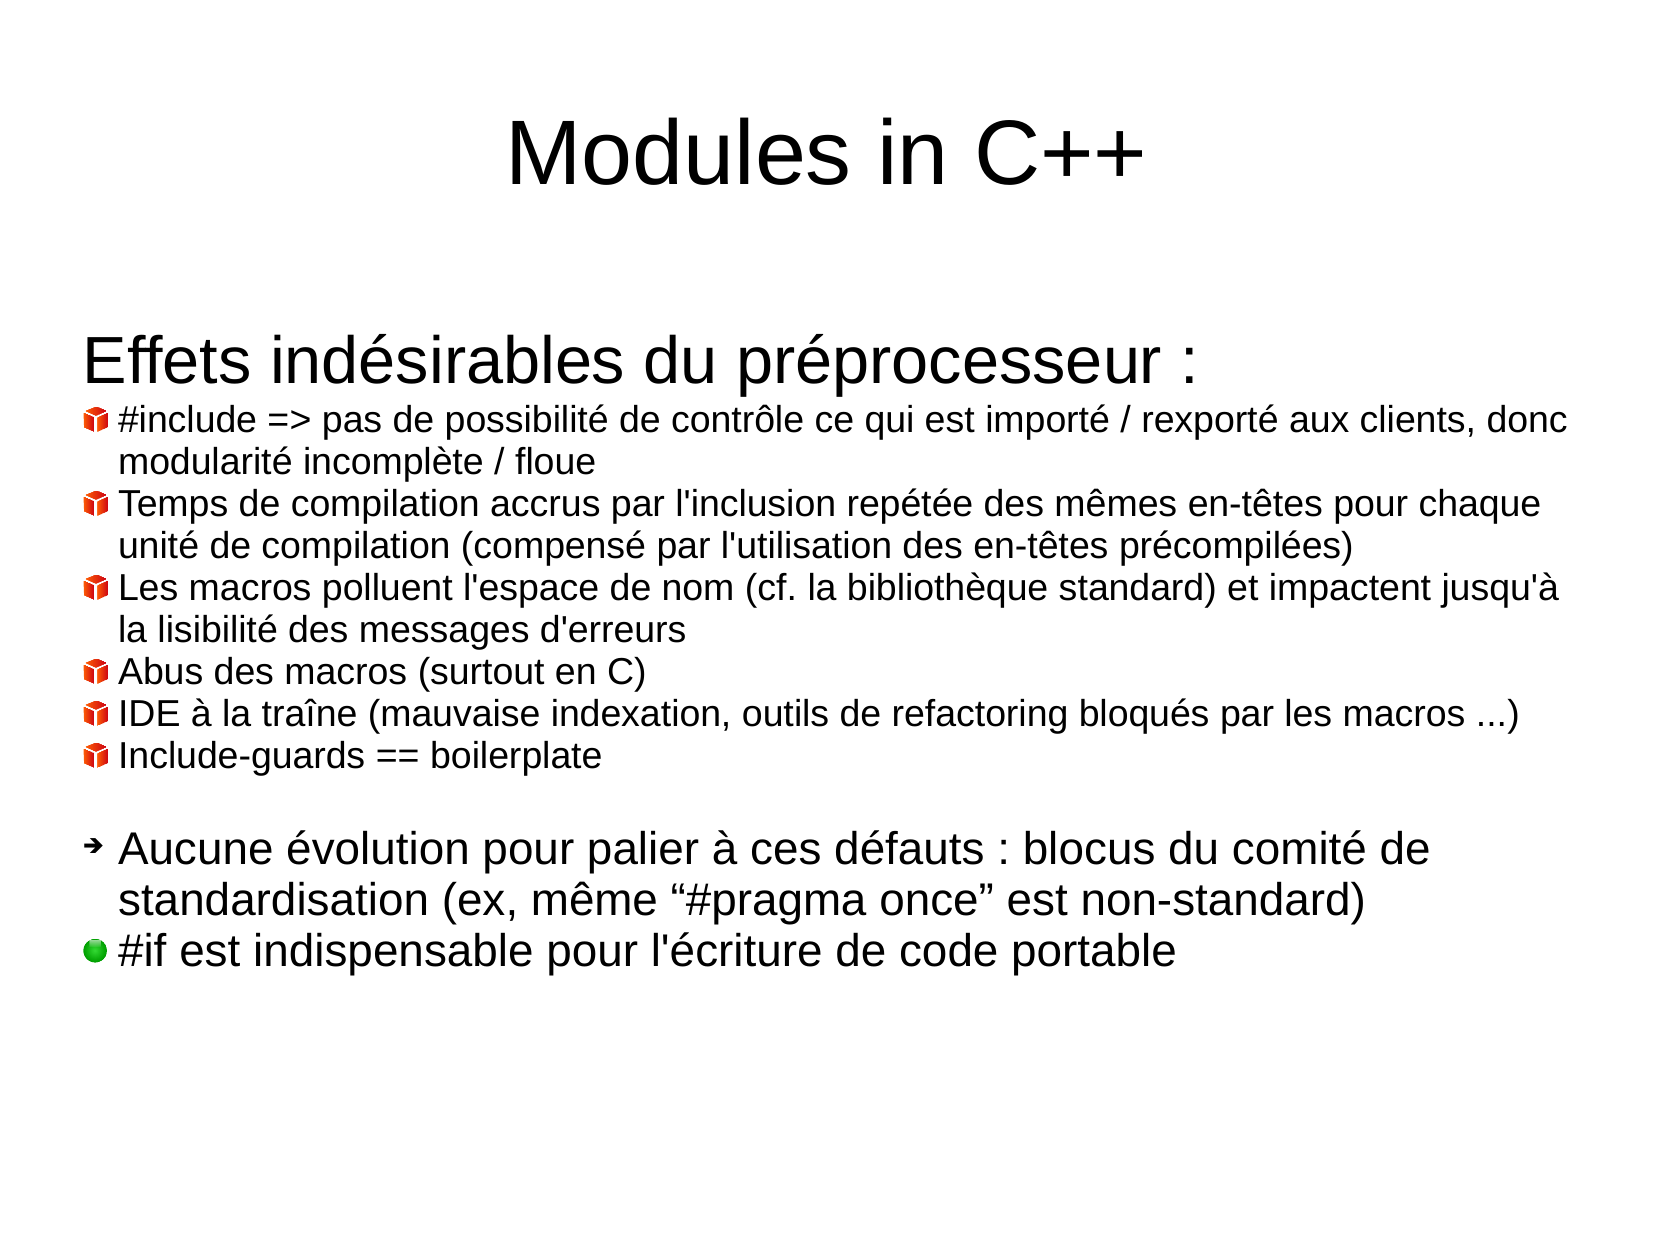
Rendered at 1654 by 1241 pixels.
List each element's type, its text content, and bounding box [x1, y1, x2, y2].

subtitle Effets indésirables du préprocesseur : #include => pas de possibilité de contrôle ce qui est importé / rexporté aux clients, donc modularité incomplète / floue Temps de compilation accrus par l'inclusion repétée des mêmes en-têtes pour chaque unité de compilation (compensé par l'utilisation des en-têtes précompilées) Les macros polluent l'espace de nom (cf. la bibliothèque standard) et impactent jusqu'à la lisibilité des messages d'erreurs Abus des macros (surtout en C) IDE à la traîne (mauvaise indexation, outils de refactoring bloqués par les macros ...) Include-guards == boilerplate Aucune évolution pour palier à ces défauts : blocus du comité de standardisation (ex, même “#pragma once” est non-standard) #if est indispensable pour l'écriture de code portable [82, 290, 1571, 1010]
title Modules in C++ [82, 49, 1571, 257]
